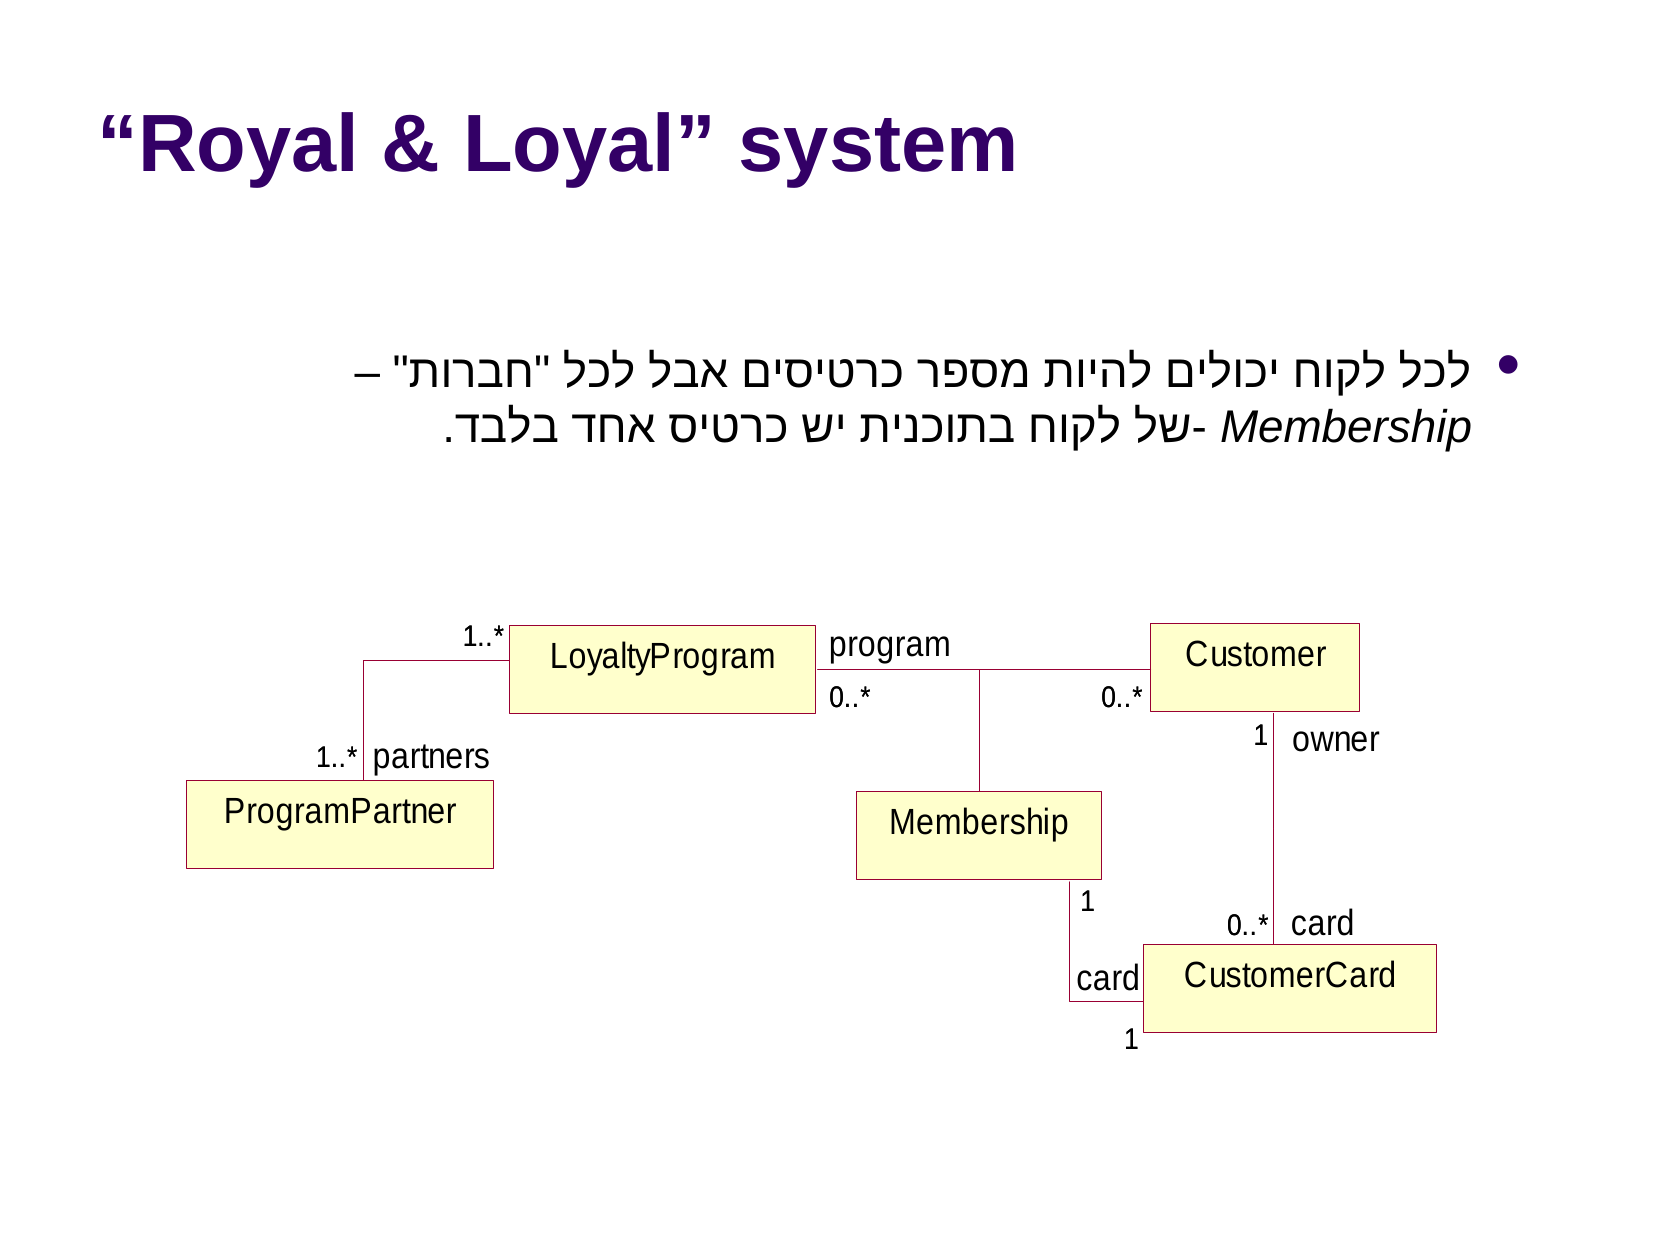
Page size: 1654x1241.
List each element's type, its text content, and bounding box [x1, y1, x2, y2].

picture [123, 597, 1506, 1083]
title “Royal & Loyal” system [82, 22, 1447, 257]
list לכל לקוח יכולים להיות מספר כרטיסים אבל לכל "חברות" – Membership -של לקוח בתוכנית יש כרטיס אחד בלבד. [82, 334, 1544, 516]
